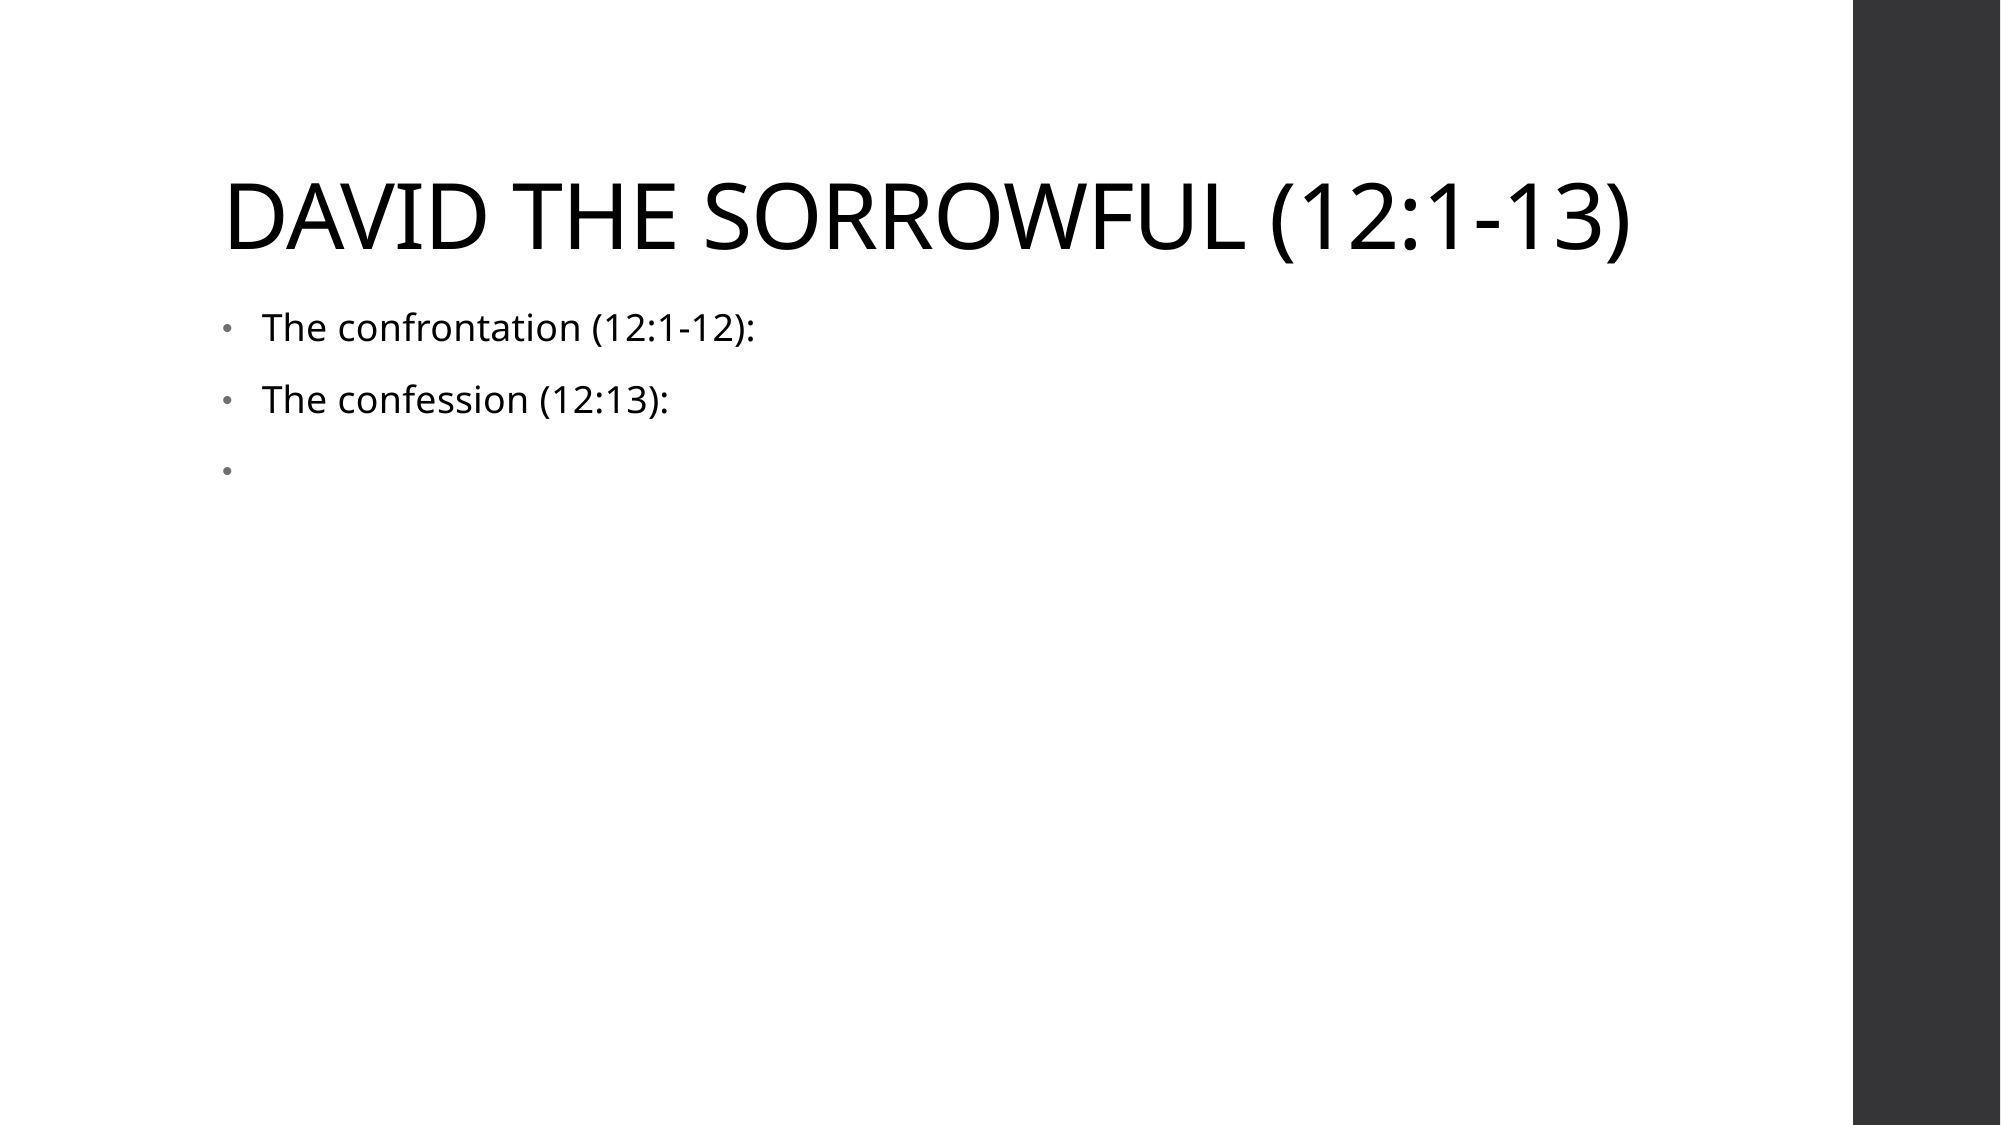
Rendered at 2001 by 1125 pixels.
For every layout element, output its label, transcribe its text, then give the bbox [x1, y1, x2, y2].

title DAVID THE SORROWFUL (12:1-13) [206, 60, 1797, 278]
list The confrontation (12:1-12): The confession (12:13): [206, 299, 1617, 1014]
